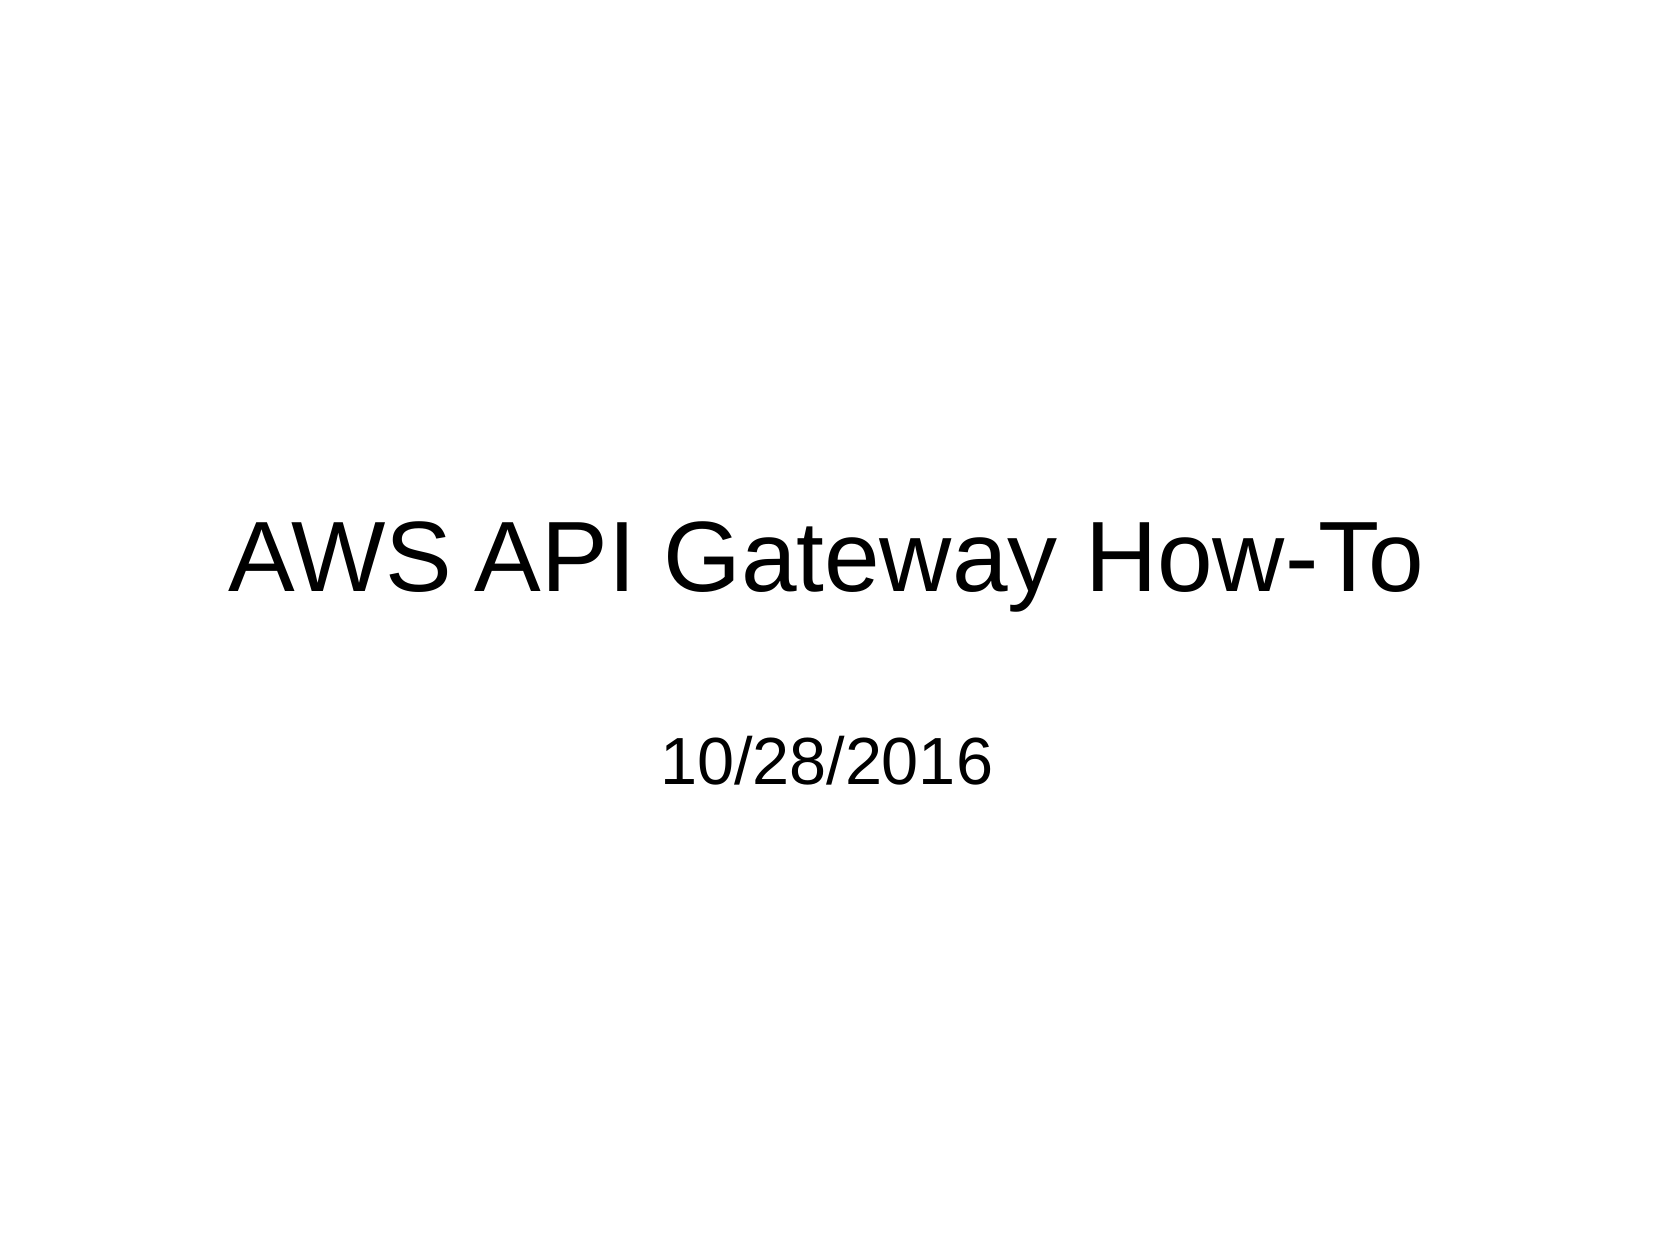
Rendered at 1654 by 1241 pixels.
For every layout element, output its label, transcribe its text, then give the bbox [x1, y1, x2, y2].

subtitle AWS API Gateway How-To 10/28/2016 [82, 290, 1571, 1010]
